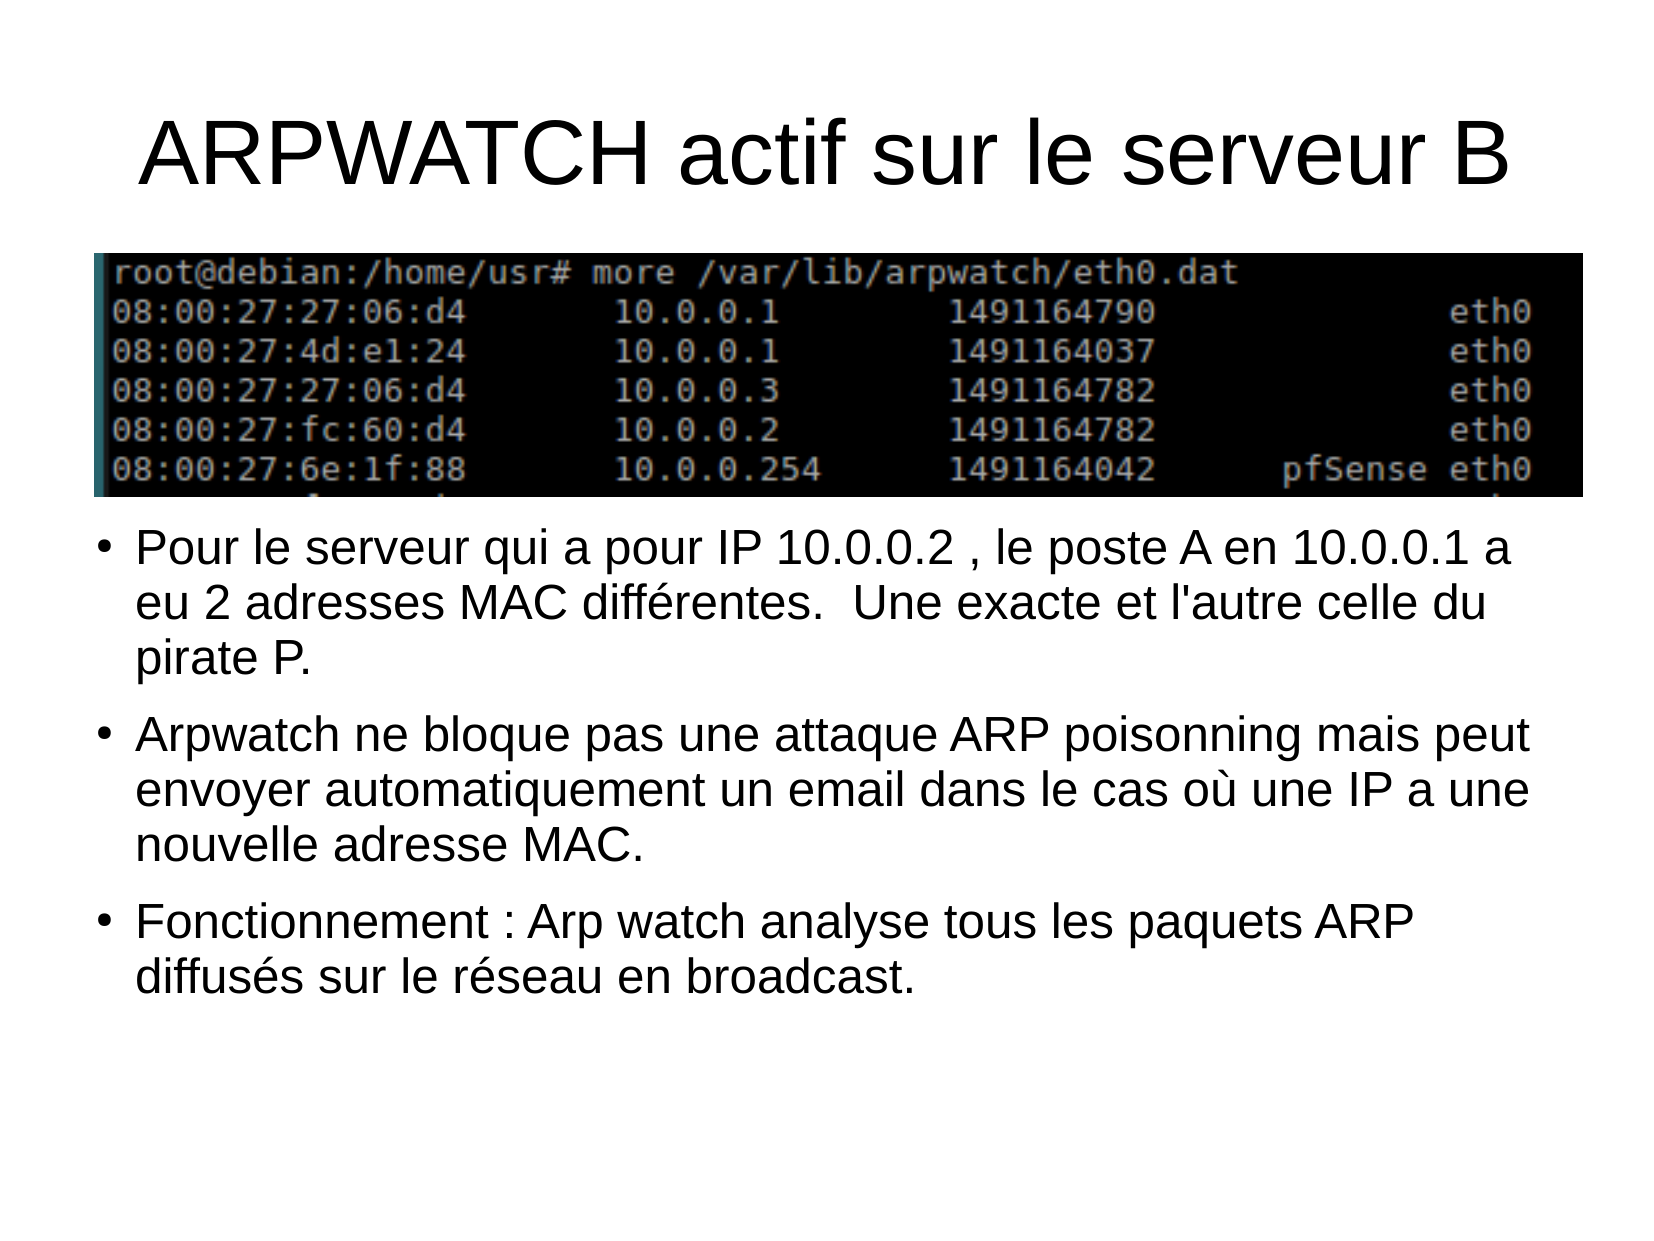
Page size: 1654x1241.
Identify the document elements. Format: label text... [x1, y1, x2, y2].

picture [94, 253, 1583, 497]
list Pour le serveur qui a pour IP 10.0.0.2 , le poste A en 10.0.0.1 a eu 2 adresses MAC différentes. Une exacte et l'autre celle du pirate P. Arpwatch ne bloque pas une attaque ARP poisonning mais peut envoyer automatiquement un email dans le cas où une IP a une nouvelle adresse MAC. Fonctionnement : Arp watch analyse tous les paquets ARP diffusés sur le réseau en broadcast. [82, 519, 1571, 1010]
title ARPWATCH actif sur le serveur B [82, 49, 1571, 257]
